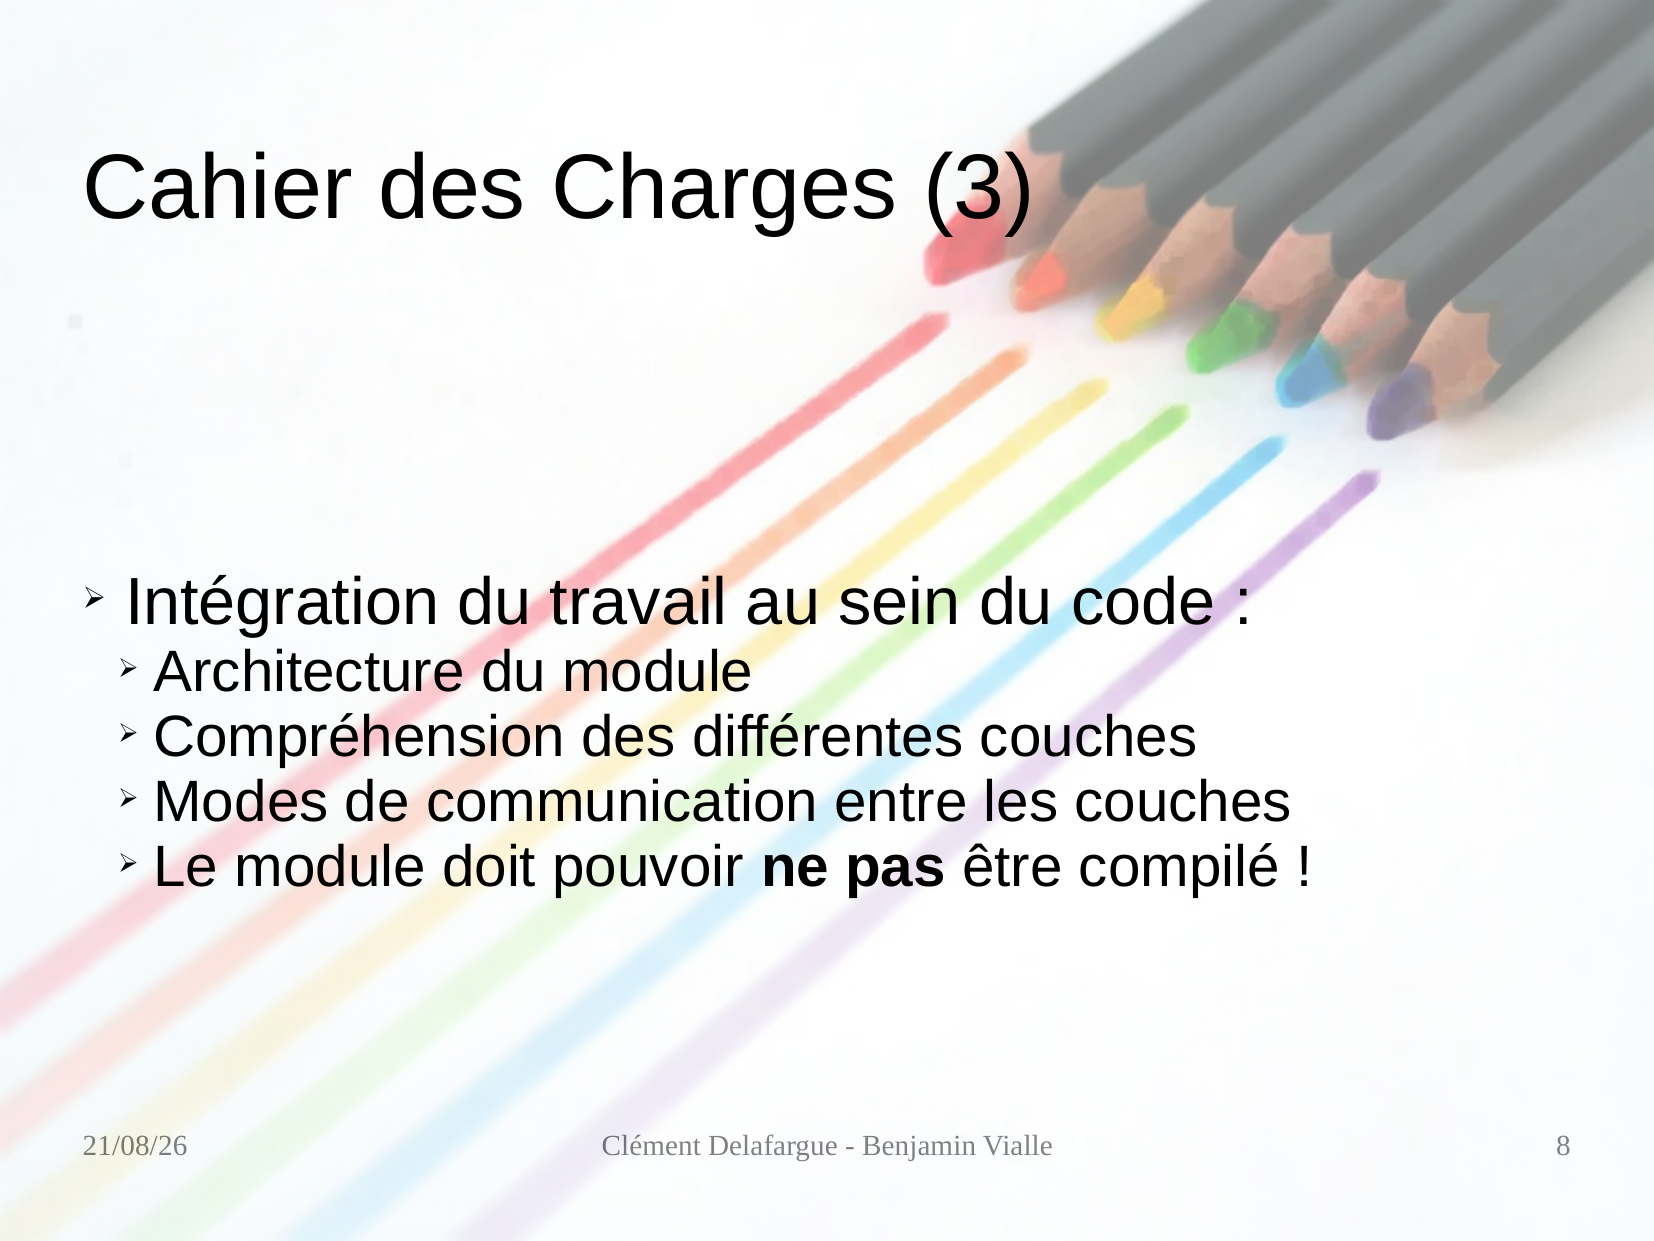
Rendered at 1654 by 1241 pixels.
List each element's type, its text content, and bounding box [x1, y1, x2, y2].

picture [622, 1135, 629, 1155]
picture [602, 1136, 619, 1155]
picture [811, 1142, 824, 1155]
picture [1040, 1141, 1051, 1155]
picture [643, 1141, 664, 1155]
picture [895, 1141, 908, 1155]
picture [679, 1141, 692, 1155]
picture [100, 1136, 110, 1155]
picture [730, 1141, 741, 1155]
picture [173, 1136, 186, 1155]
picture [982, 1136, 1003, 1155]
picture [149, 1136, 157, 1155]
picture [121, 1136, 133, 1155]
subtitle Intégration du travail au sein du code : Architecture du module Compréhension des différentes couches Modes de communication entre les couches Le module doit pouvoir ne pas être compilé ! [82, 361, 1571, 1102]
picture [709, 1136, 728, 1155]
picture [1024, 1135, 1031, 1155]
picture [83, 1136, 95, 1155]
picture [863, 1136, 880, 1155]
picture [764, 1134, 773, 1155]
picture [136, 1136, 148, 1155]
picture [159, 1136, 171, 1155]
picture [743, 1135, 750, 1155]
picture [931, 1141, 952, 1155]
picture [908, 1142, 914, 1161]
picture [1003, 1142, 1010, 1155]
picture [1557, 1136, 1569, 1155]
picture [954, 1142, 961, 1155]
picture [1032, 1135, 1039, 1155]
title Cahier des Charges (3) [82, 56, 1093, 318]
picture [1011, 1141, 1023, 1155]
picture [825, 1141, 836, 1155]
picture [774, 1141, 786, 1155]
picture [882, 1141, 893, 1155]
picture [787, 1141, 795, 1155]
picture [666, 1141, 677, 1155]
picture [630, 1141, 641, 1155]
picture [692, 1139, 700, 1155]
picture [112, 1136, 120, 1155]
picture [962, 1141, 975, 1155]
picture [918, 1141, 930, 1155]
picture [796, 1140, 809, 1161]
picture [751, 1141, 763, 1155]
